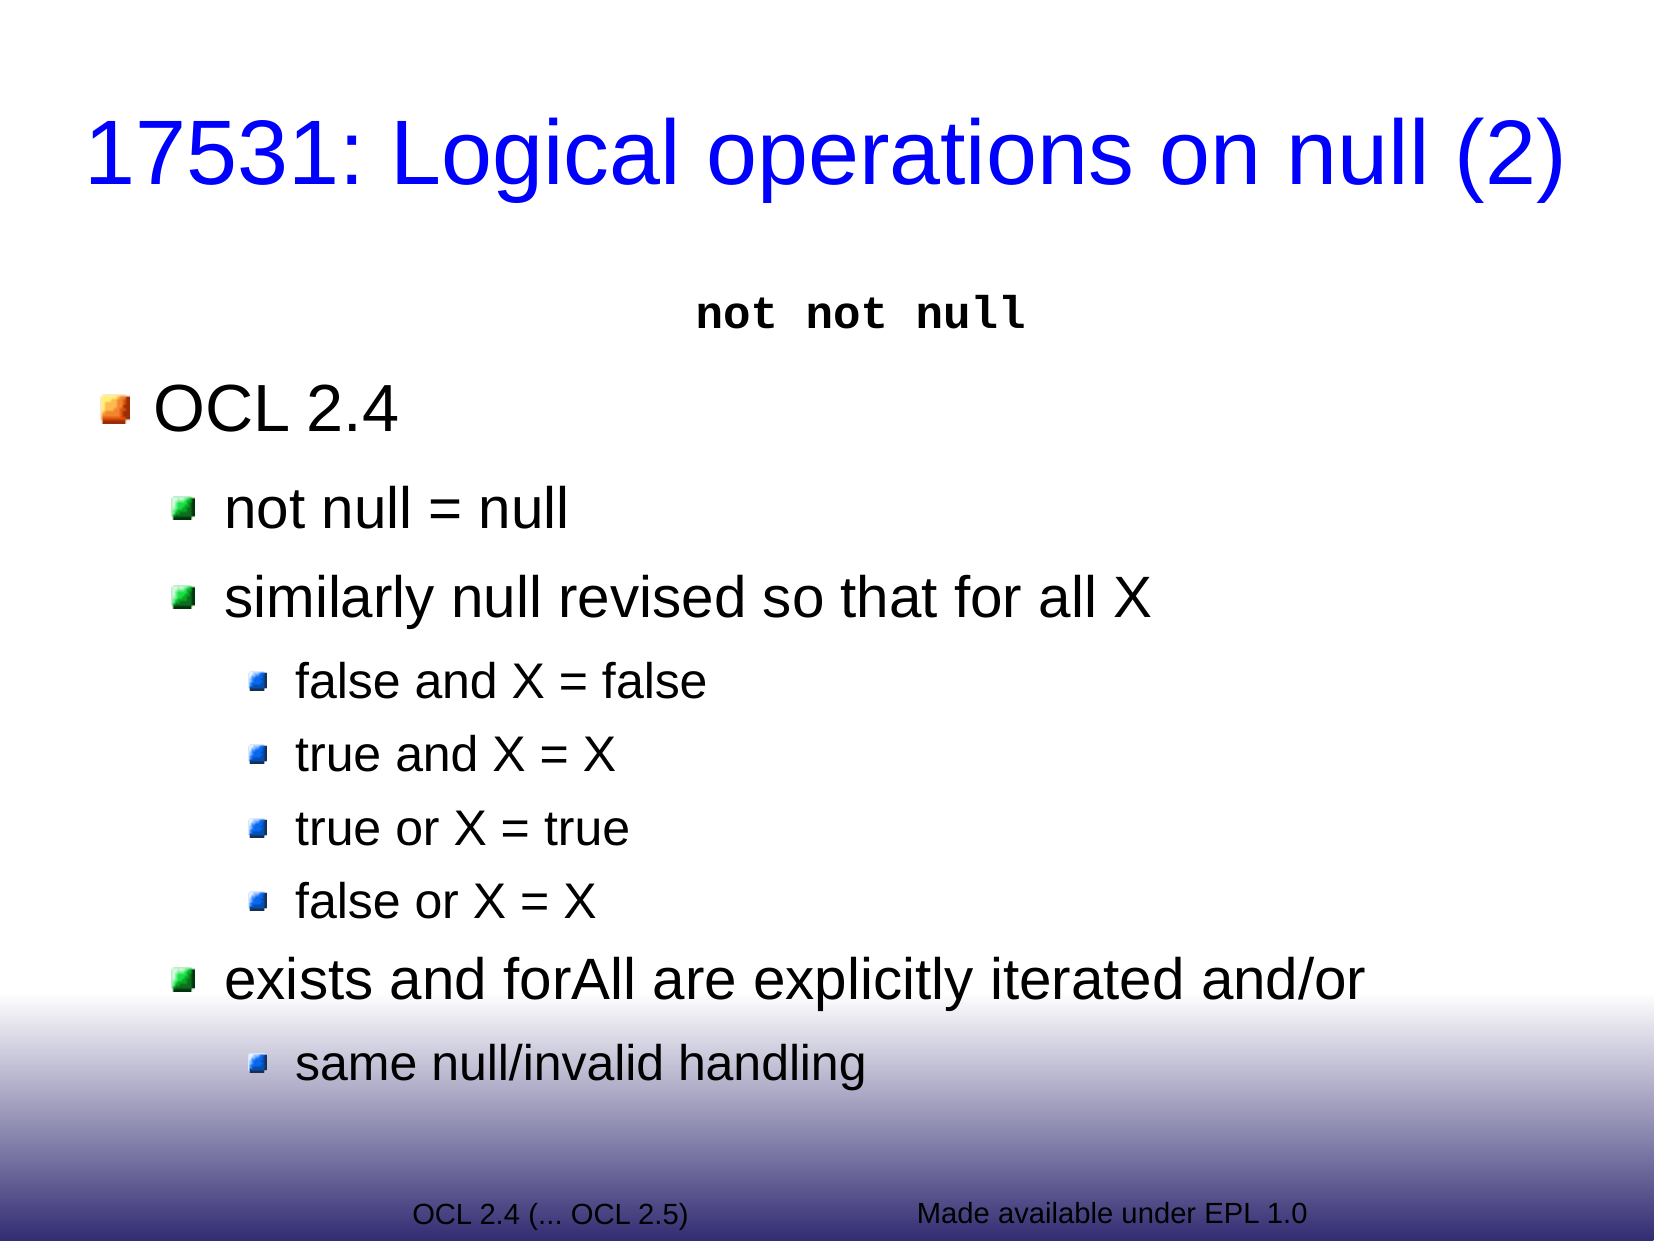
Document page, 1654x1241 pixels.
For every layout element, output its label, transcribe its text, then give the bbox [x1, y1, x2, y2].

title 17531: Logical operations on null (2) [82, 49, 1571, 257]
list not not null OCL 2.4 not null = null similarly null revised so that for all X false and X = false true and X = X true or X = true false or X = X exists and forAll are explicitly iterated and/or same null/invalid handling [82, 290, 1639, 1109]
